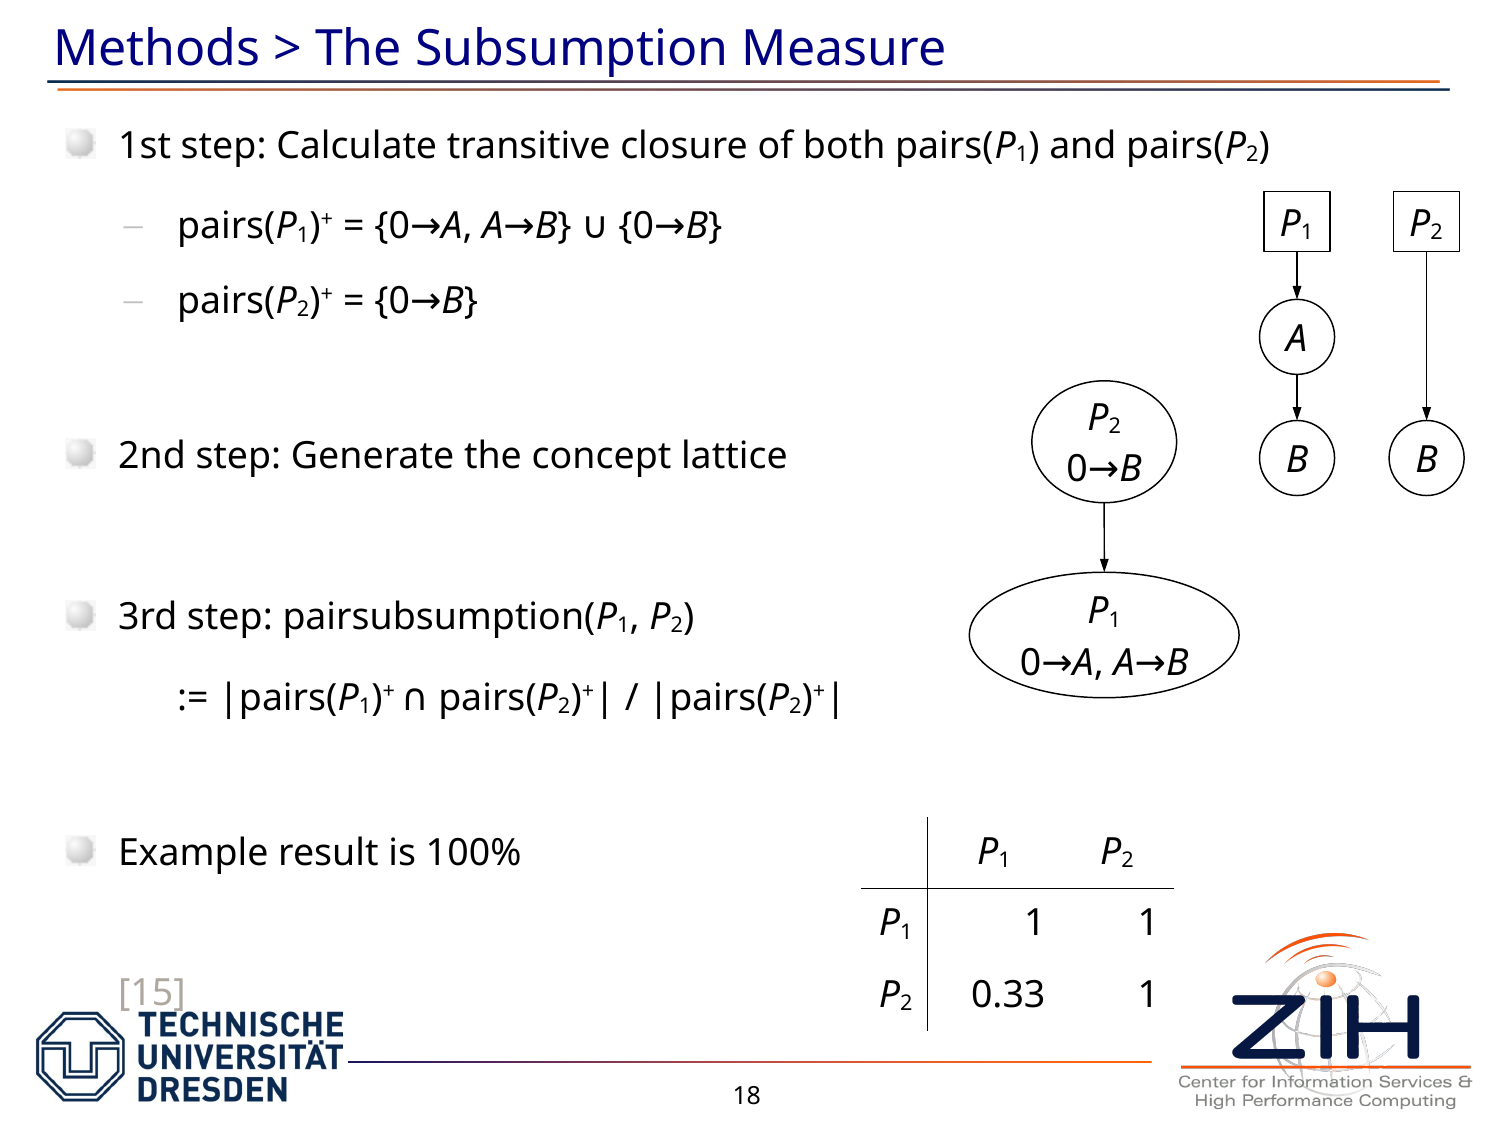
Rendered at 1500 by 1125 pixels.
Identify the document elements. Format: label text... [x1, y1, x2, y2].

picture [1178, 1002, 1473, 1110]
picture [35, 1011, 343, 1102]
table_cell 1 [928, 889, 1060, 959]
table_cell 0.33 [928, 959, 1060, 1031]
text_box B [1259, 420, 1335, 496]
text_box P1 0→A, A→B [969, 572, 1240, 698]
text_box P1 [1264, 191, 1330, 252]
text_box B [1389, 420, 1465, 496]
table_header [861, 817, 927, 888]
table_cell 1 [1060, 959, 1174, 1031]
table_cell 1 [1060, 889, 1174, 959]
table_header P2 [1060, 817, 1174, 888]
title Methods > The Subsumption Measure [53, 12, 1453, 81]
table_cell P1 [861, 889, 927, 959]
text_box P2 [1393, 191, 1460, 252]
table_header P1 [928, 817, 1060, 888]
picture [47, 80, 1450, 91]
text_box A [1259, 299, 1335, 375]
list 1st step: Calculate transitive closure of both pairs(P1) and pairs(P2) pairs(P1)+ = {0→A, A→B} ∪ {0→B} pairs(P2)+ = {0→B} 2nd step: Generate the concept lattice 3rd step: pairsubsumption(P1, P2) := |pairs(P1)+ ∩ pairs(P2)+| / |pairs(P2)+| Example result is 100% [15] [29, 118, 1486, 1002]
table_cell P2 [861, 959, 927, 1031]
text_box P2 0→B [1031, 380, 1177, 503]
